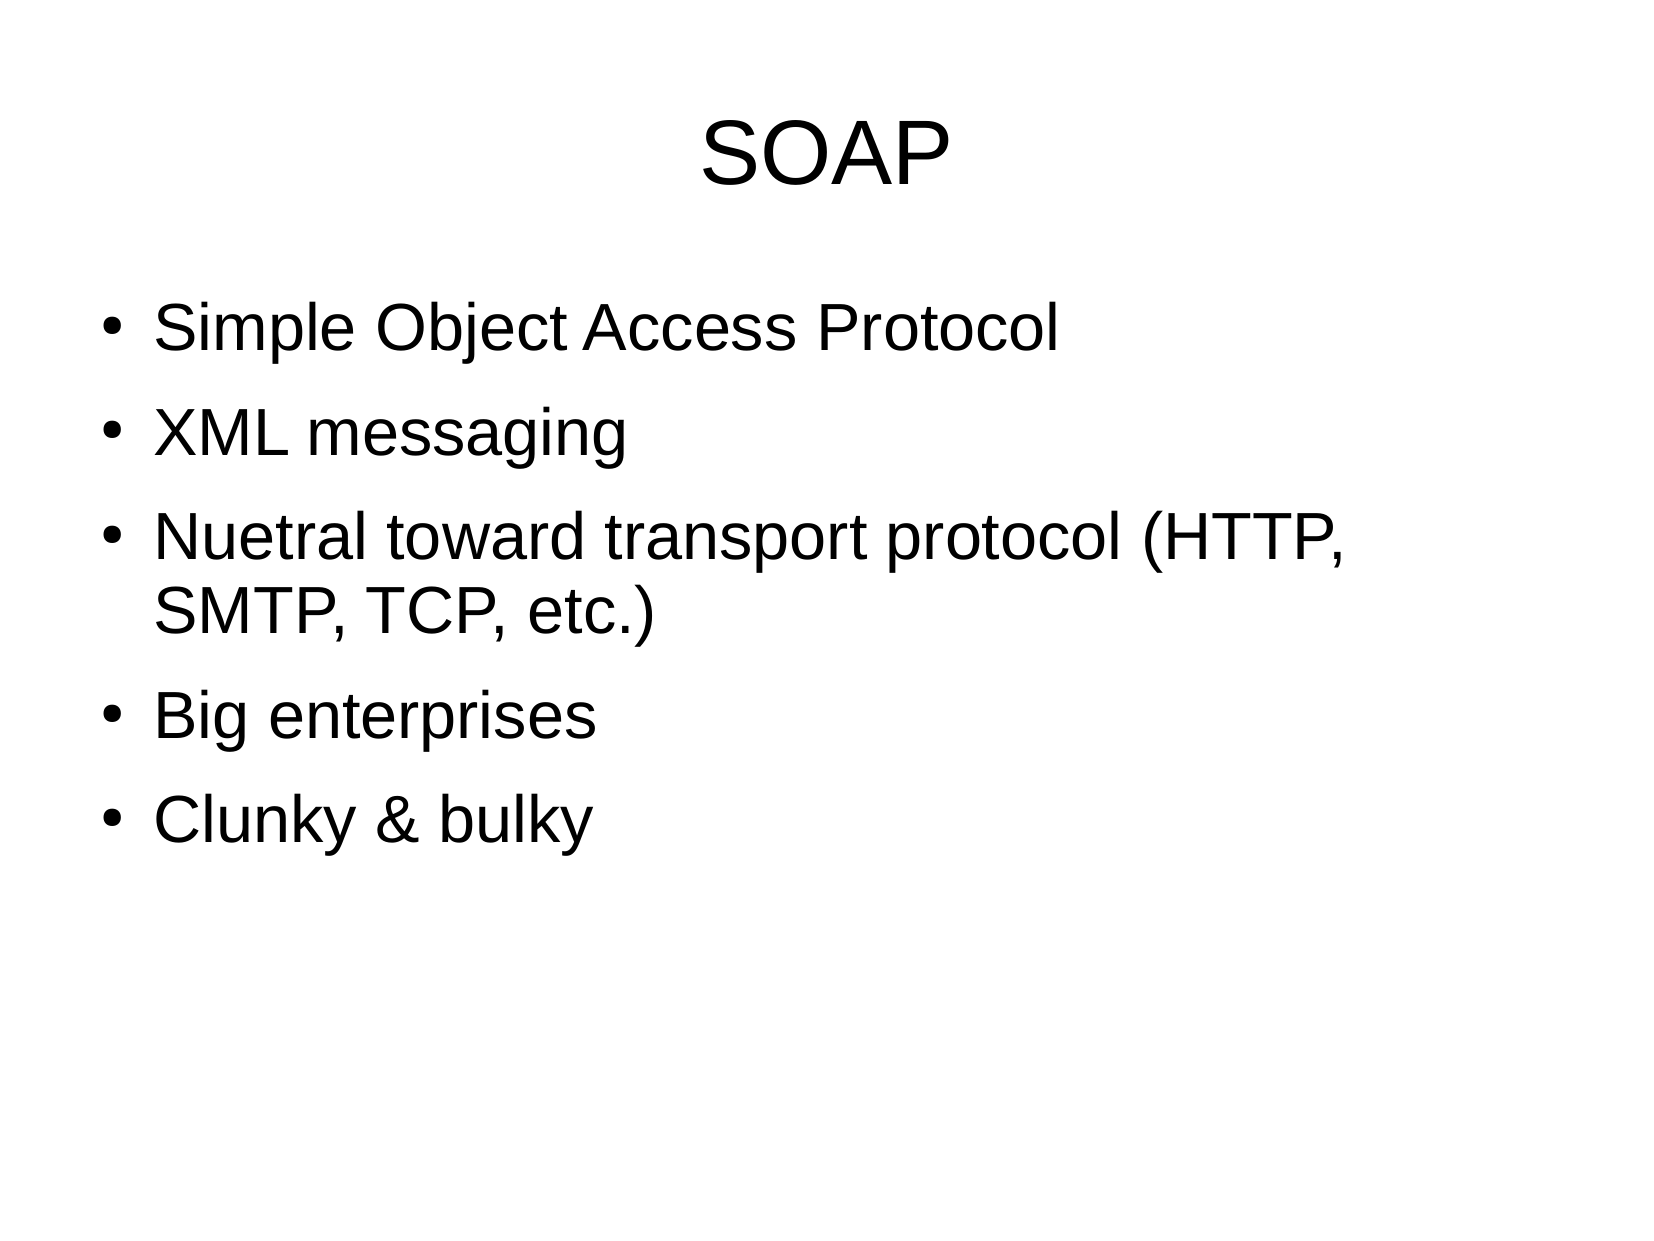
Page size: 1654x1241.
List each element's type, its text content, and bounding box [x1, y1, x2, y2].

title SOAP [82, 49, 1571, 257]
list Simple Object Access Protocol XML messaging Nuetral toward transport protocol (HTTP, SMTP, TCP, etc.) Big enterprises Clunky & bulky [82, 290, 1538, 1010]
